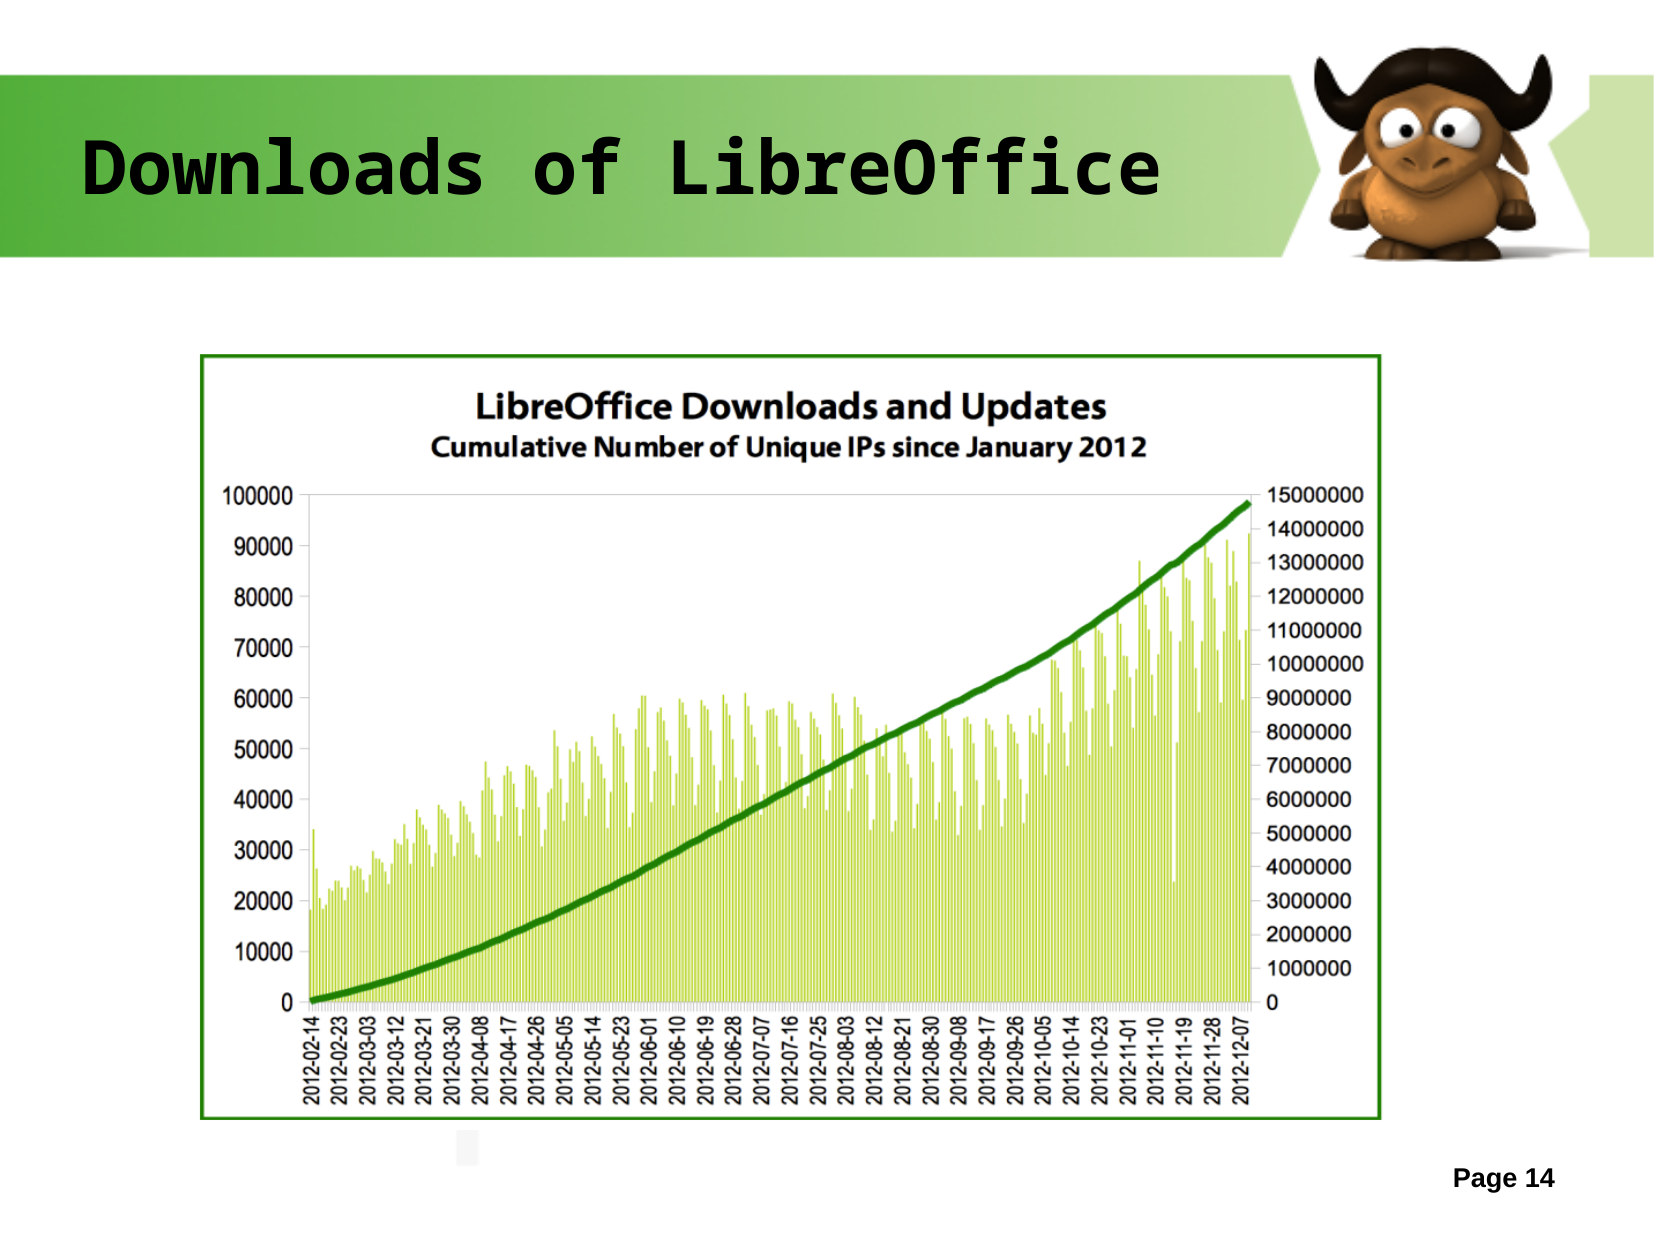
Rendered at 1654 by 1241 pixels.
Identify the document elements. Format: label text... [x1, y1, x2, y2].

picture [0, 0, 1654, 1241]
title Downloads of LibreOffice [82, 61, 1571, 269]
